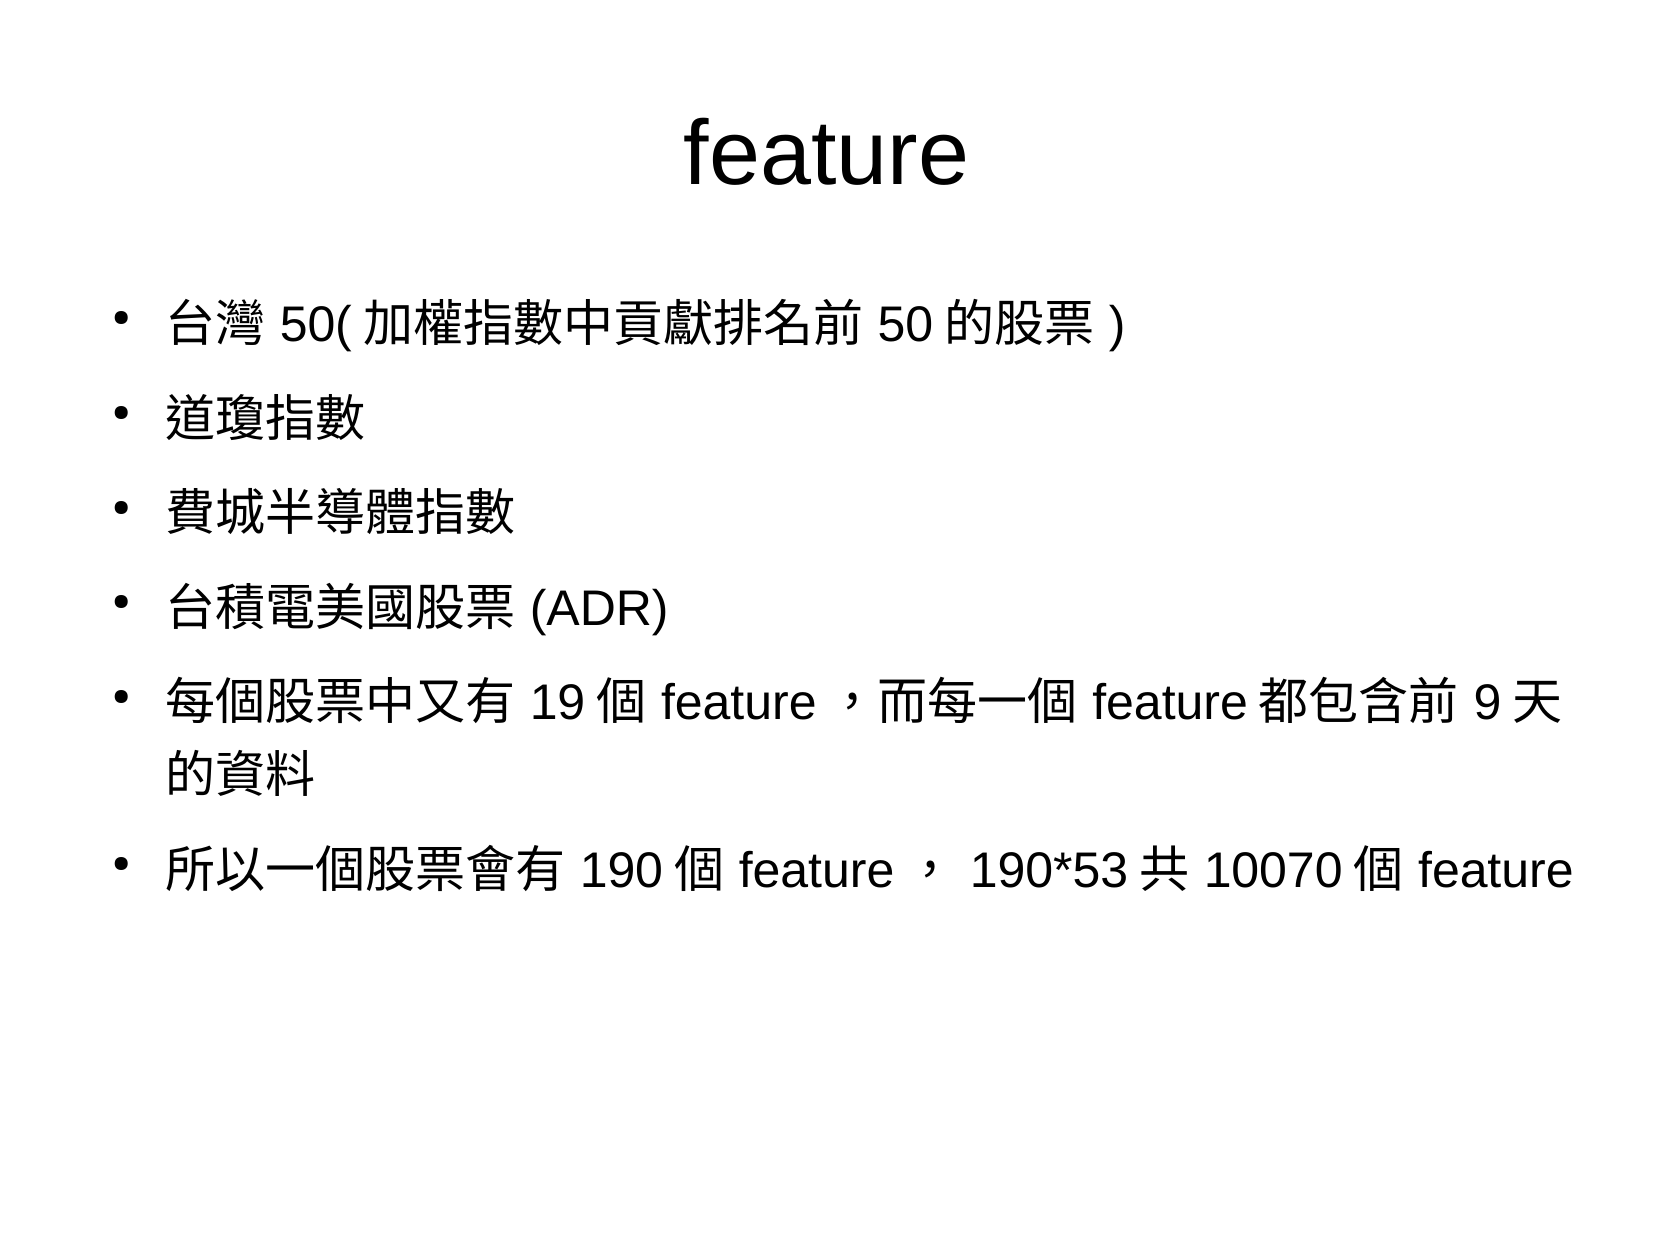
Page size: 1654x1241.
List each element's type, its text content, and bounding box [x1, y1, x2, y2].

title feature [82, 49, 1571, 257]
list 台灣50(加權指數中貢獻排名前50的股票) 道瓊指數 費城半導體指數 台積電美國股票(ADR) 每個股票中又有19個feature，而每一個feature都包含前9天的資料 所以一個股票會有190個feature，190*53共10070個feature [94, 283, 1583, 1003]
